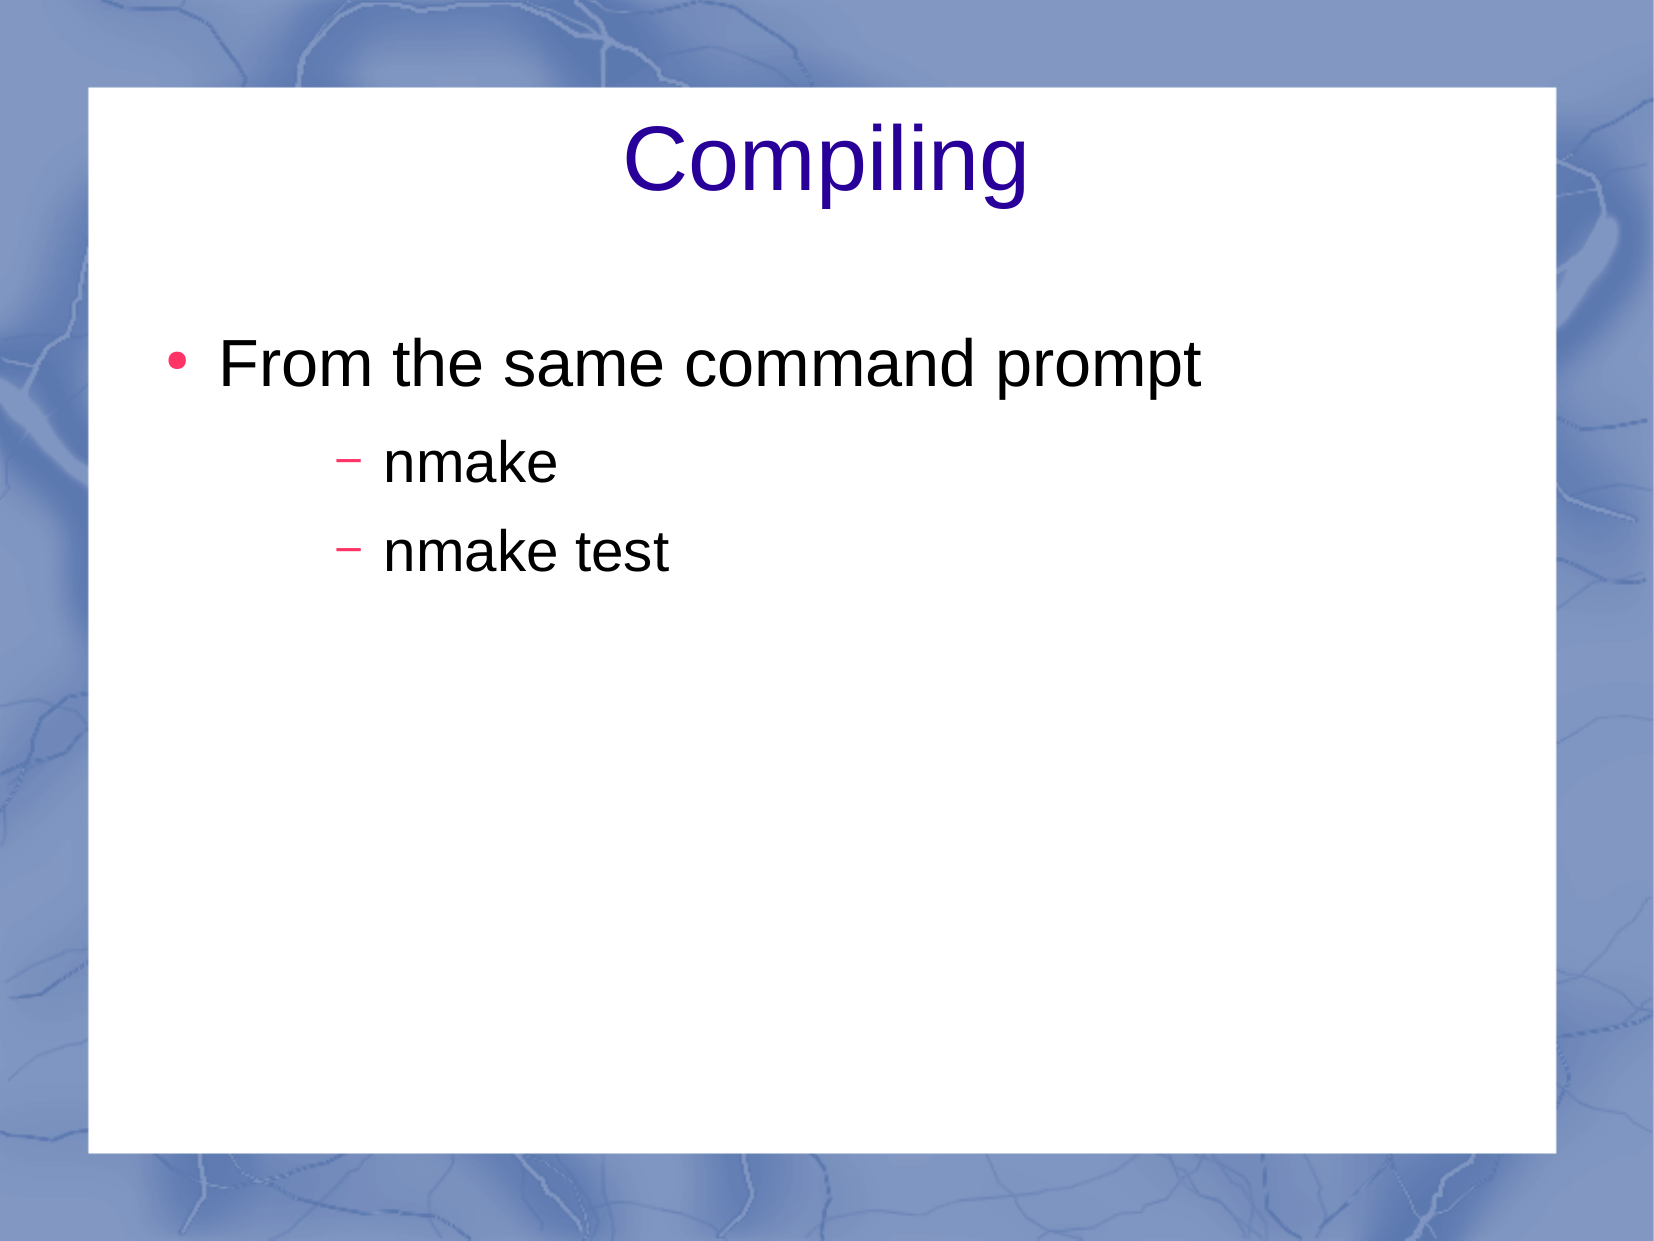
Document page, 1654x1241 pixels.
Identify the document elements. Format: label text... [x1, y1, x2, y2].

picture [0, 0, 1654, 1241]
title Compiling [82, 62, 1571, 256]
list From the same command prompt nmake nmake test [147, 325, 1506, 1010]
